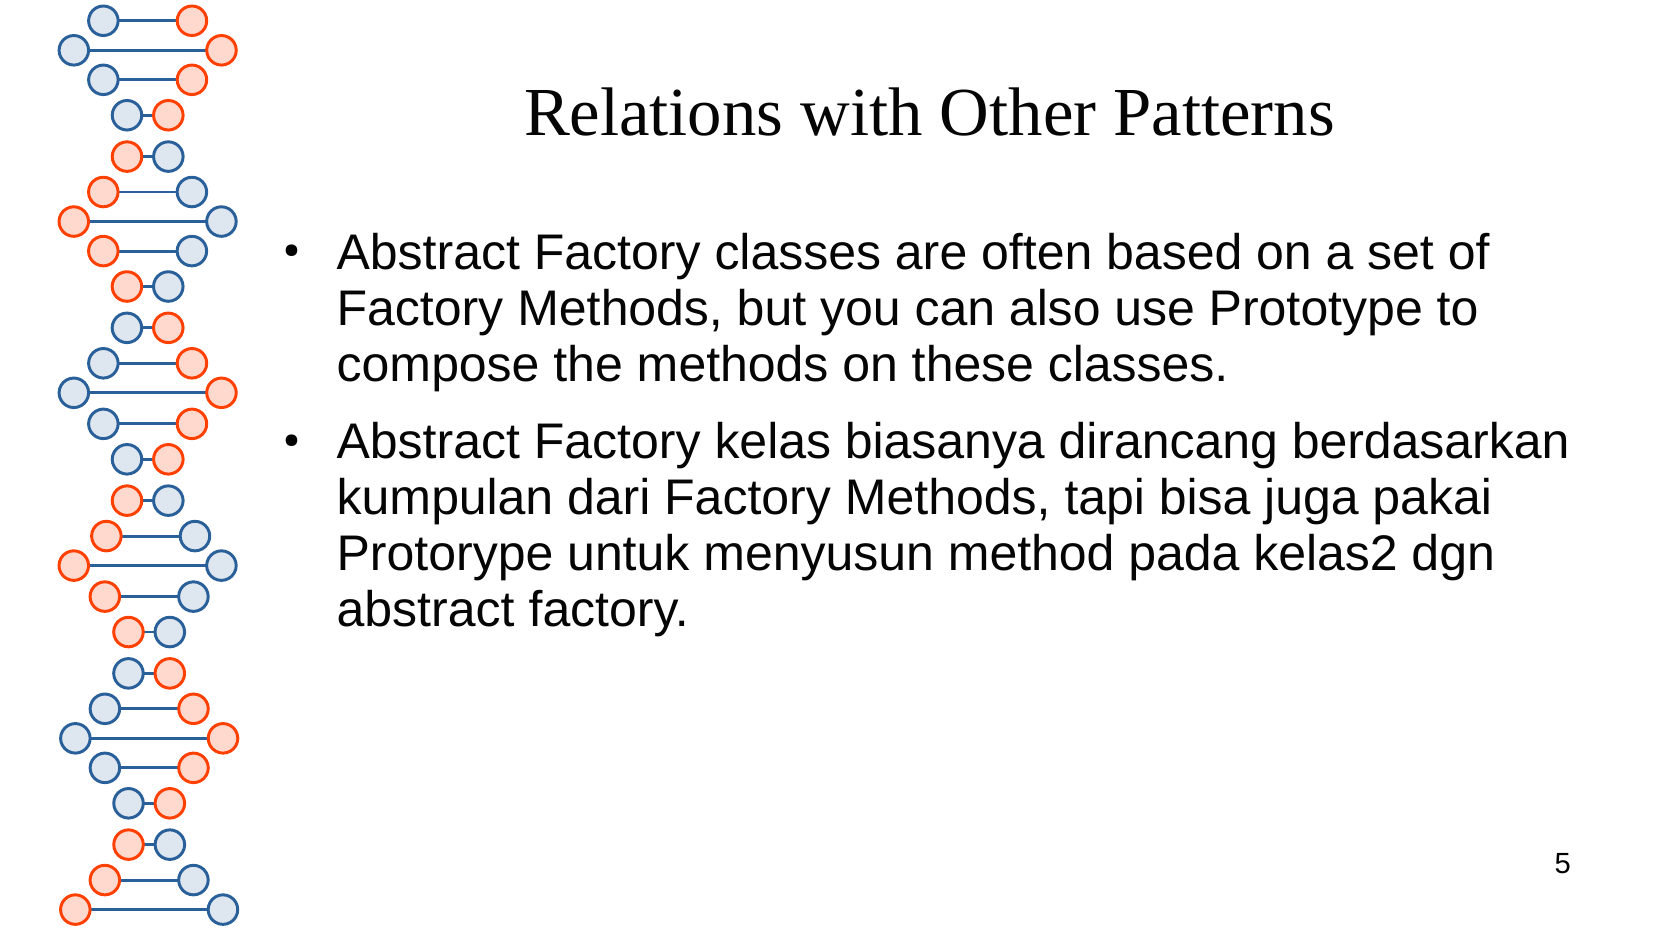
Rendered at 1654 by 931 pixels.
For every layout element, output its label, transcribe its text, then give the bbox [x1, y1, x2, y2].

title Relations with Other Patterns [265, 35, 1595, 189]
list Abstract Factory classes are often based on a set of Factory Methods, but you can also use Prototype to compose the methods on these classes. Abstract Factory kelas biasanya dirancang berdasarkan kumpulan dari Factory Methods, tapi bisa juga pakai Protorype untuk menyusun method pada kelas2 dgn abstract factory. [265, 224, 1595, 764]
